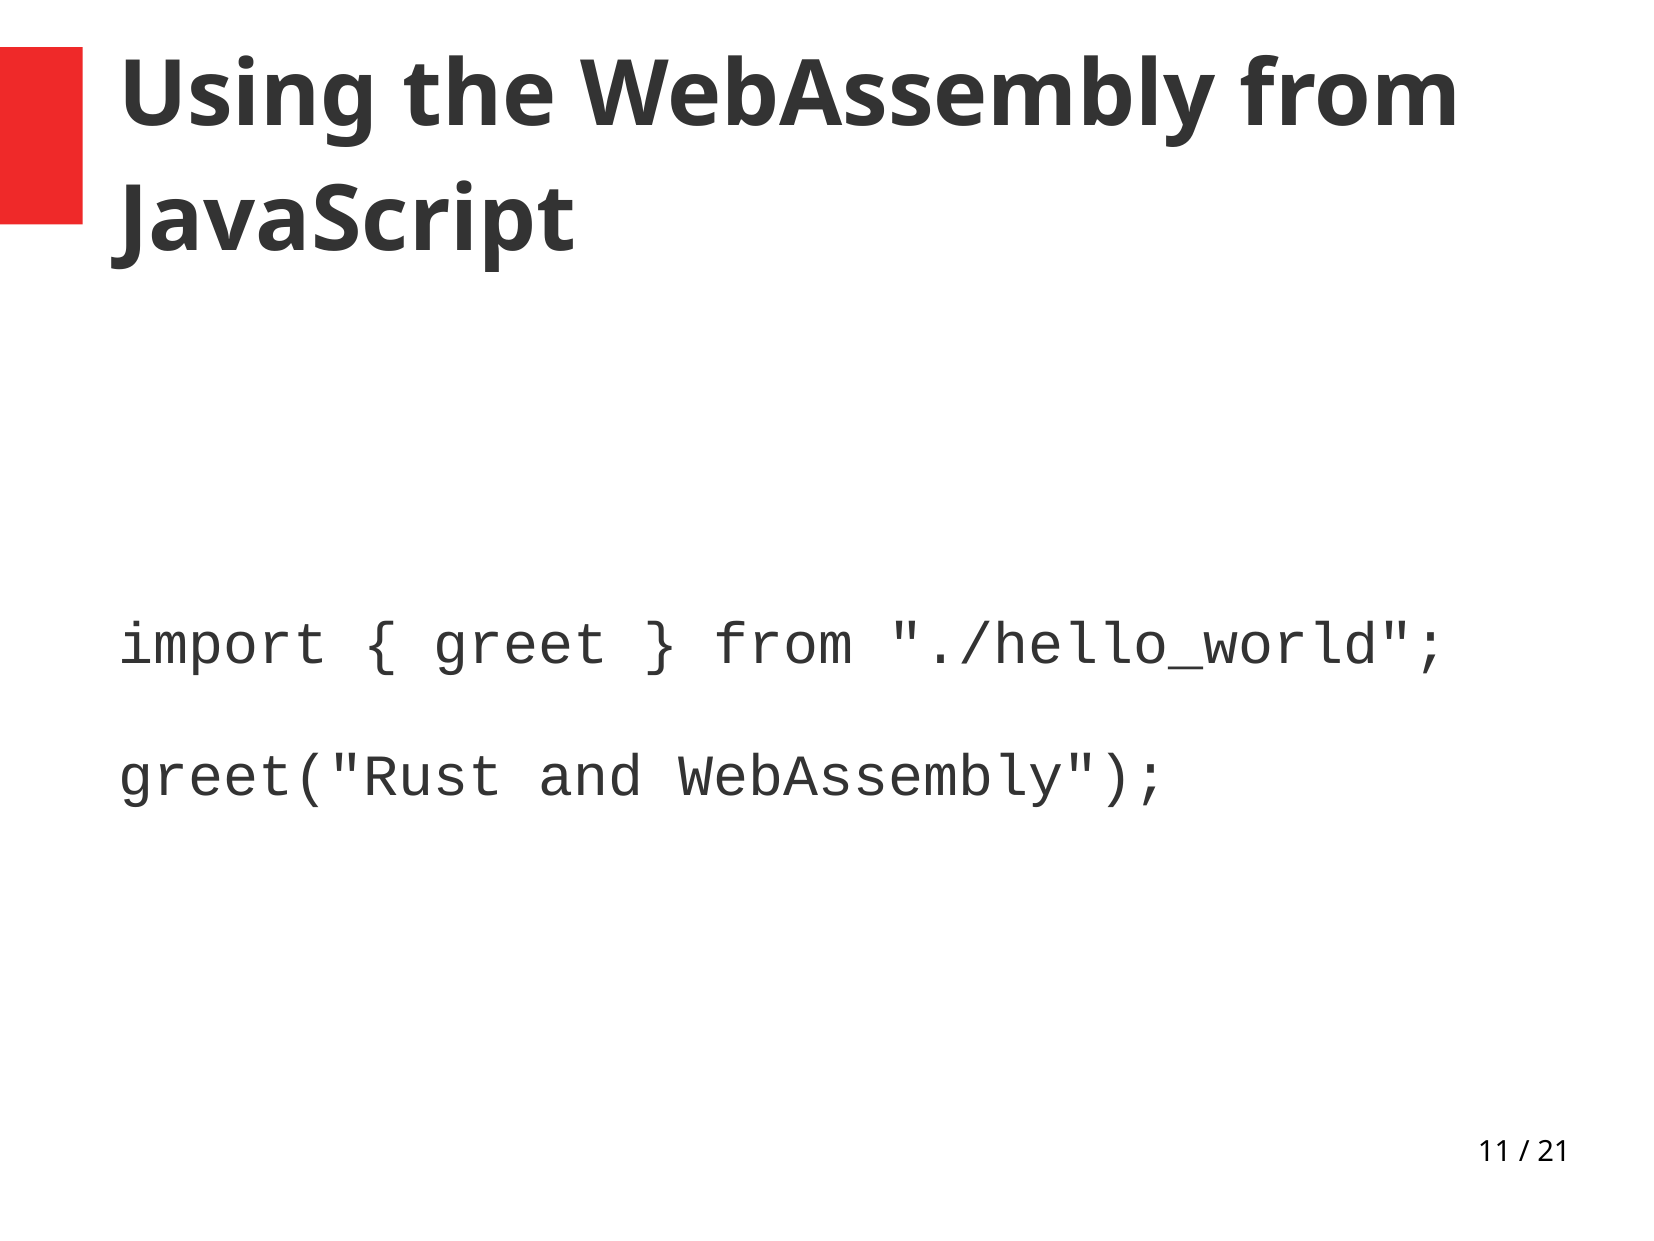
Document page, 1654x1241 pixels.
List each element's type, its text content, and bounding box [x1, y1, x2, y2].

title Using the WebAssembly from JavaScript [118, 45, 1571, 260]
list import { greet } from "./hello_world"; greet("Rust and WebAssembly"); [118, 354, 1536, 1074]
